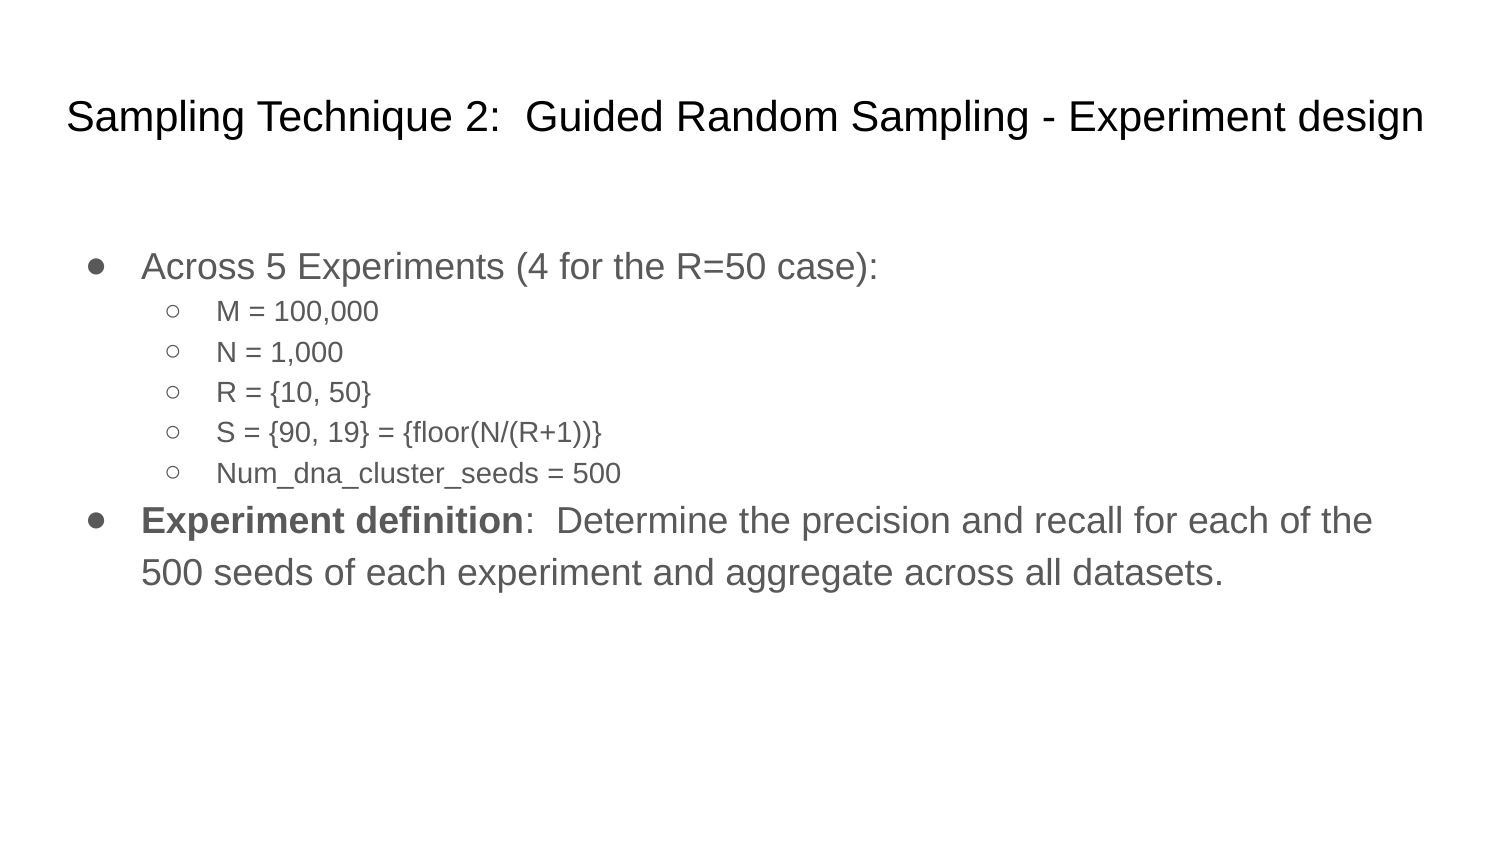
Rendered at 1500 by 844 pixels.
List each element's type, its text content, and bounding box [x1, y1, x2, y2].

title Sampling Technique 2: Guided Random Sampling - Experiment design [51, 72, 1449, 167]
list Across 5 Experiments (4 for the R=50 case): M = 100,000 N = 1,000 R = {10, 50} S = {90, 19} = {floor(N/(R+1))} Num_dna_cluster_seeds = 500 Experiment definition: Determine the precision and recall for each of the 500 seeds of each experiment and aggregate across all datasets. [51, 220, 1449, 811]
